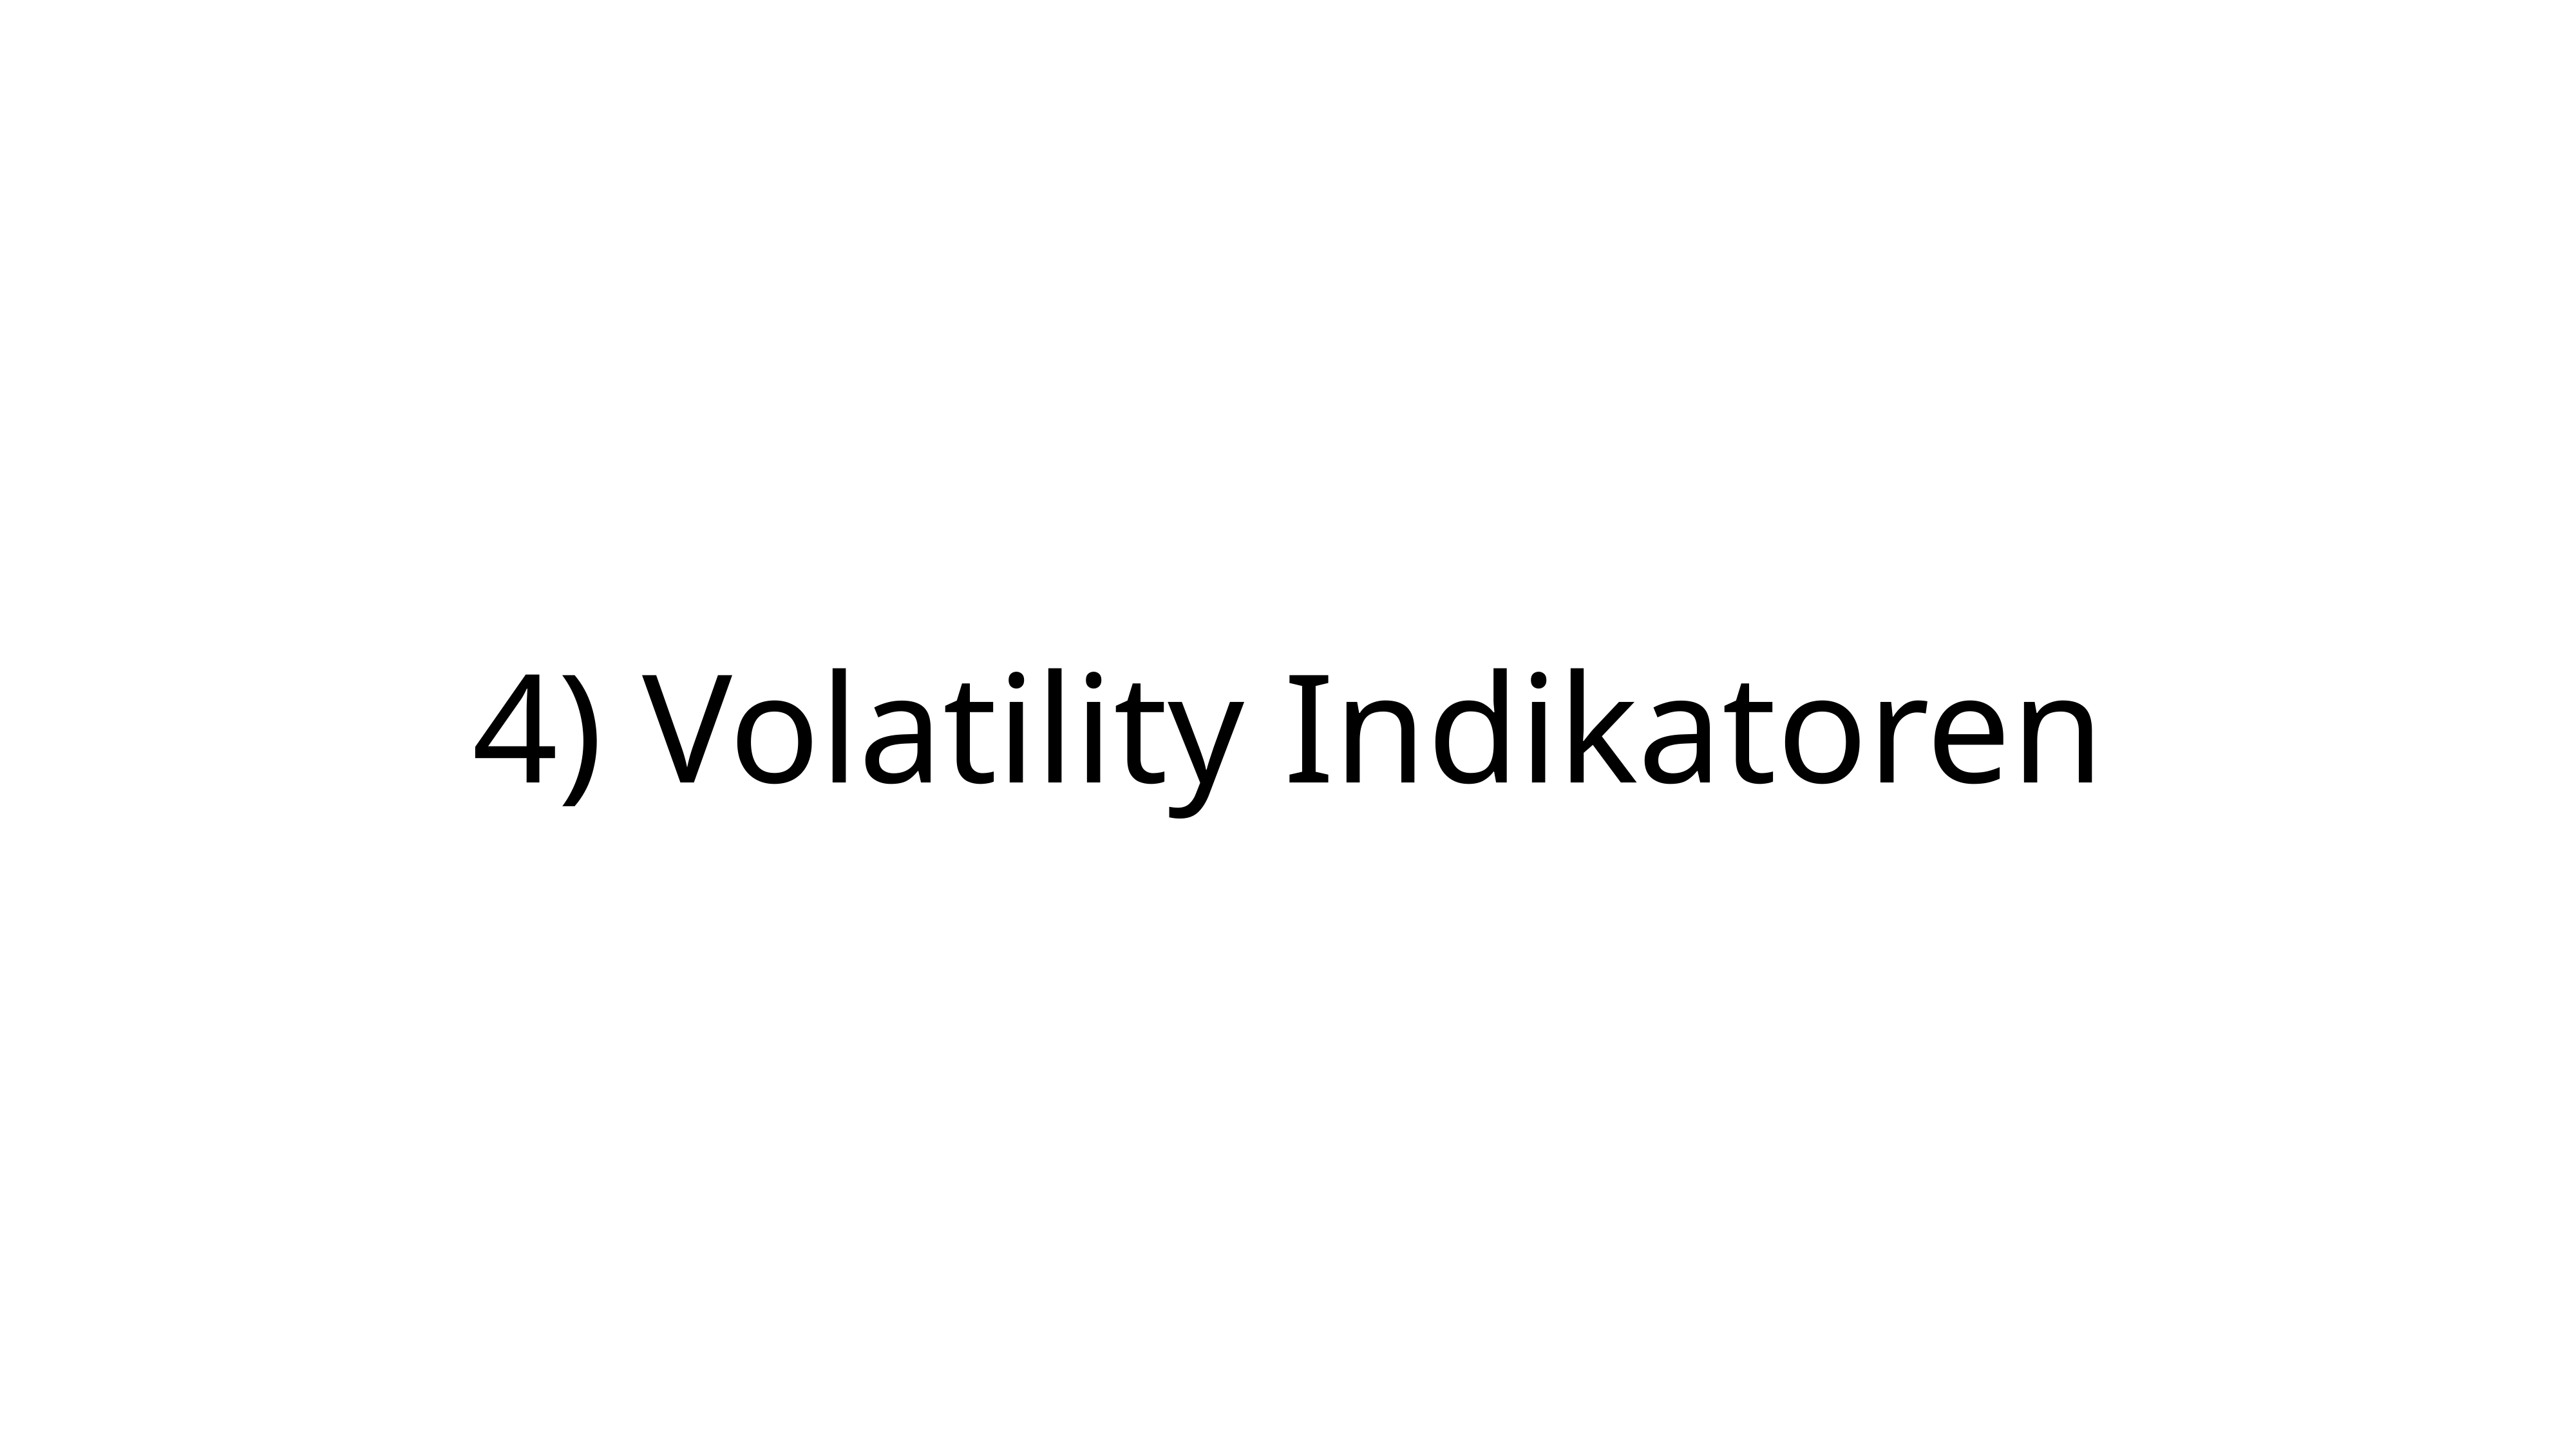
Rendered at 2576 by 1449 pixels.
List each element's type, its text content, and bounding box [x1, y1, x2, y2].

text_box 4) Volatility Indikatoren [252, 478, 2325, 971]
